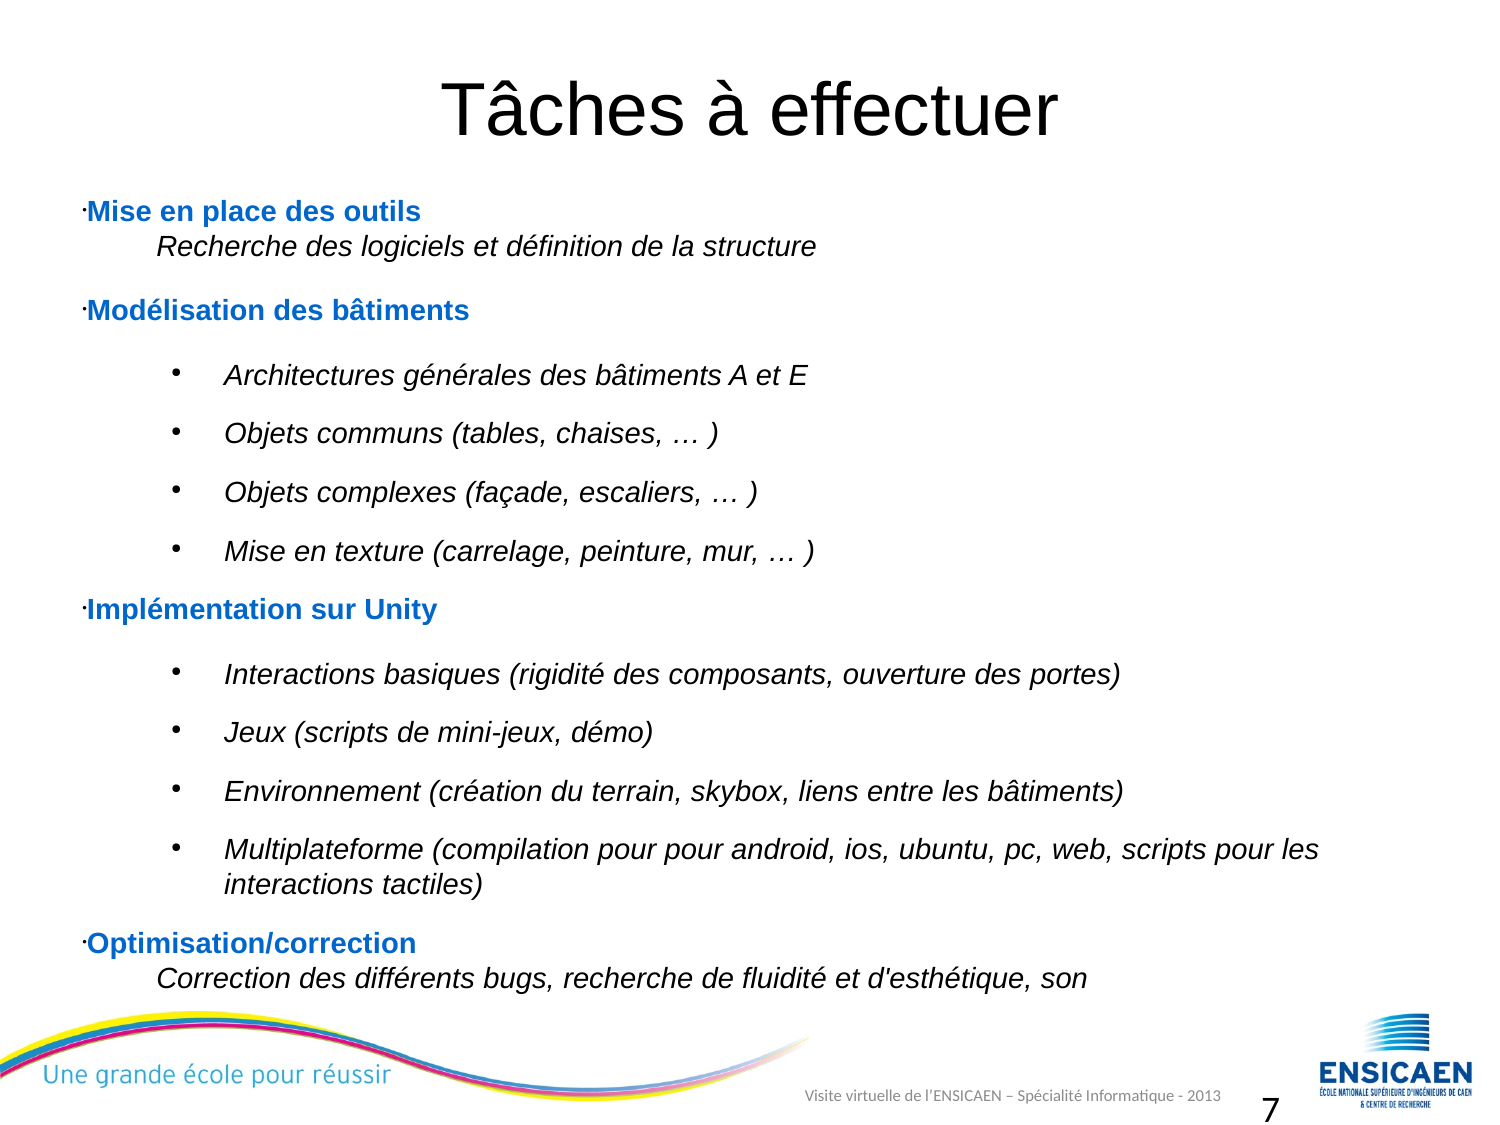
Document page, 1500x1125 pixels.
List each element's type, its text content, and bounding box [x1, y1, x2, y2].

picture [0, 1011, 809, 1101]
slide_number <numéro> [1246, 1070, 1317, 1125]
picture [1316, 1011, 1475, 1110]
list Mise en place des outils Recherche des logiciels et définition de la structure Modélisation des bâtiments Architectures générales des bâtiments A et E Objets communs (tables, chaises, … ) Objets complexes (façade, escaliers, … ) Mise en texture (carrelage, peinture, mur, … ) Implémentation sur Unity Interactions basiques (rigidité des composants, ouverture des portes) Jeux (scripts de mini-jeux, démo) Environnement (création du terrain, skybox, liens entre les bâtiments) Multiplateforme (compilation pour pour android, ios, ubuntu, pc, web, scripts pour les interactions tactiles) Optimisation/correction Correction des différents bugs, recherche de fluidité et d'esthétique, son [67, 177, 1418, 1002]
title Tâches à effectuer [75, 45, 1425, 233]
